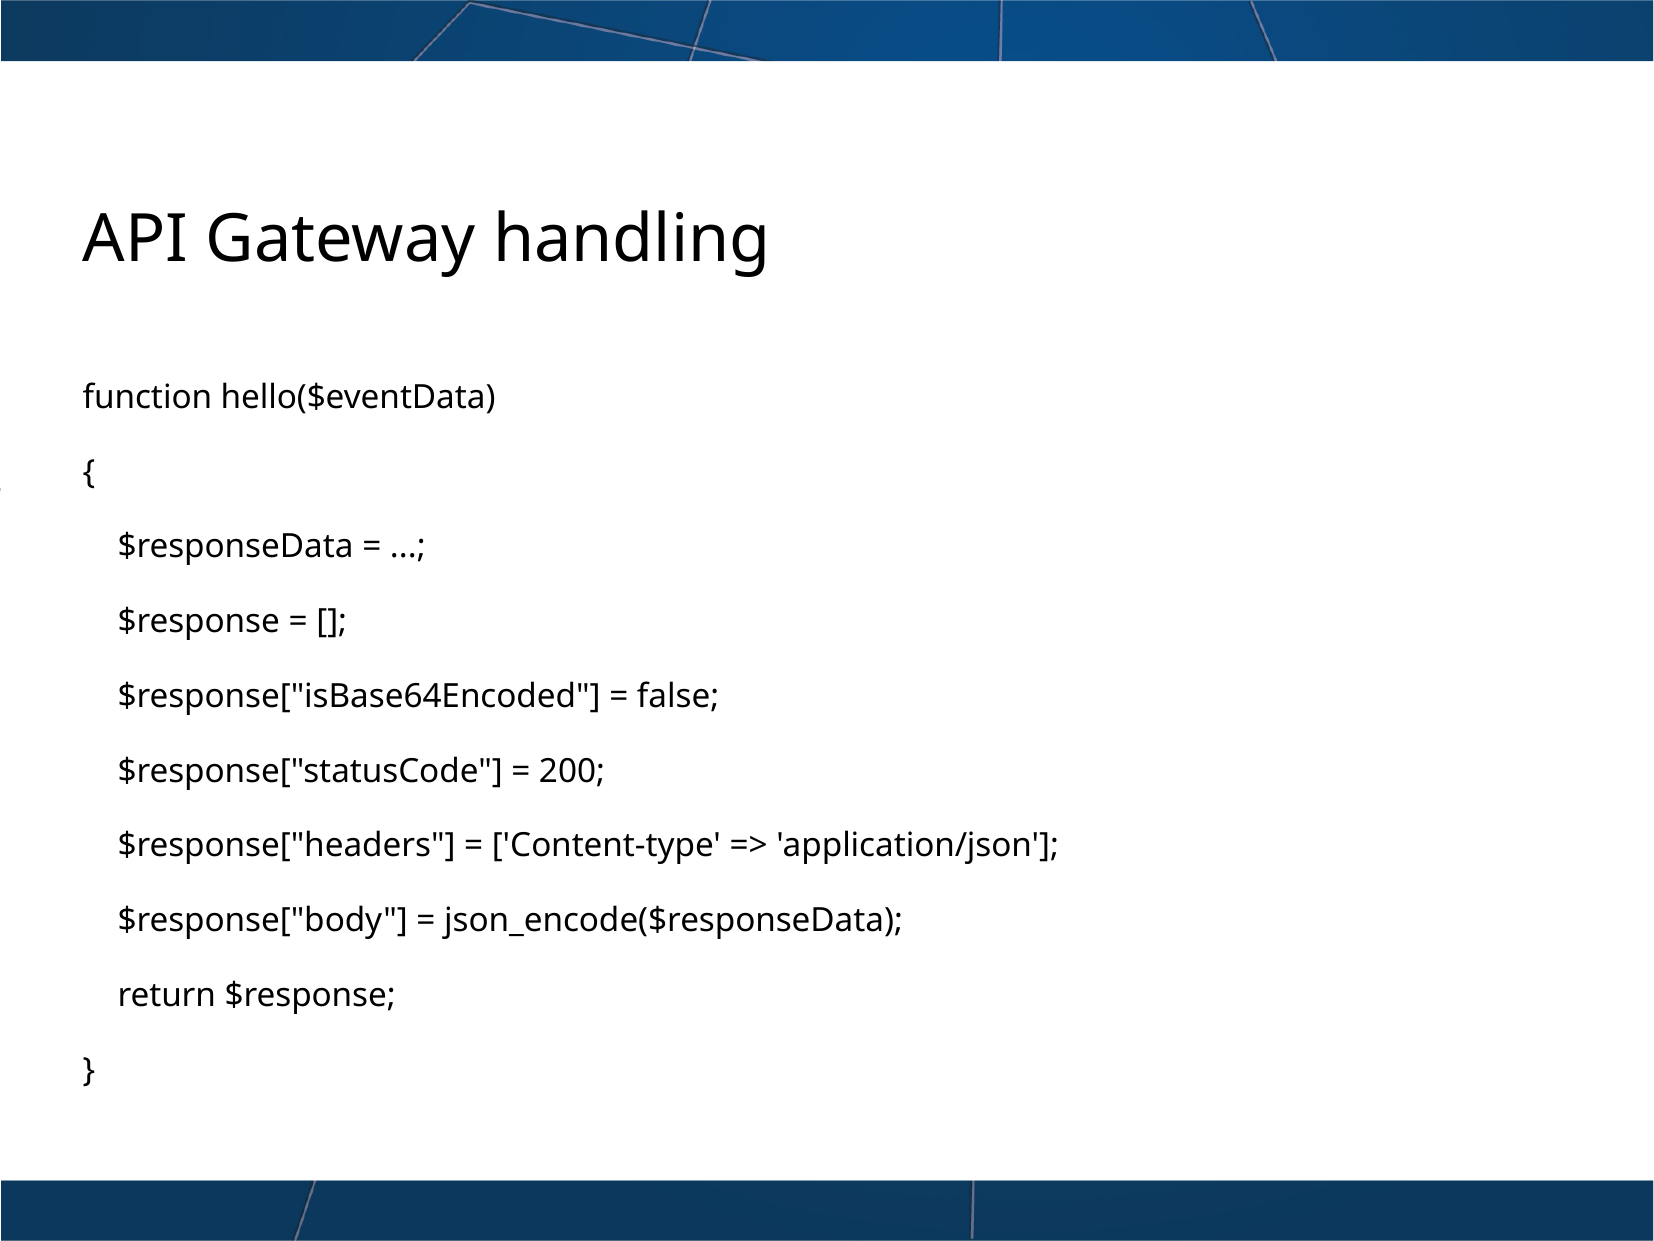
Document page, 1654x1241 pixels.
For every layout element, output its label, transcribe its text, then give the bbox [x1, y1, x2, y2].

list function hello($eventData) { $responseData = ...; $response = []; $response["isBase64Encoded"] = false; $response["statusCode"] = 200; $response["headers"] = ['Content-type' => 'application/json']; $response["body"] = json_encode($responseData); return $response; } [82, 372, 1571, 1092]
picture [0, 0, 1654, 1241]
title API Gateway handling [82, 139, 1571, 332]
